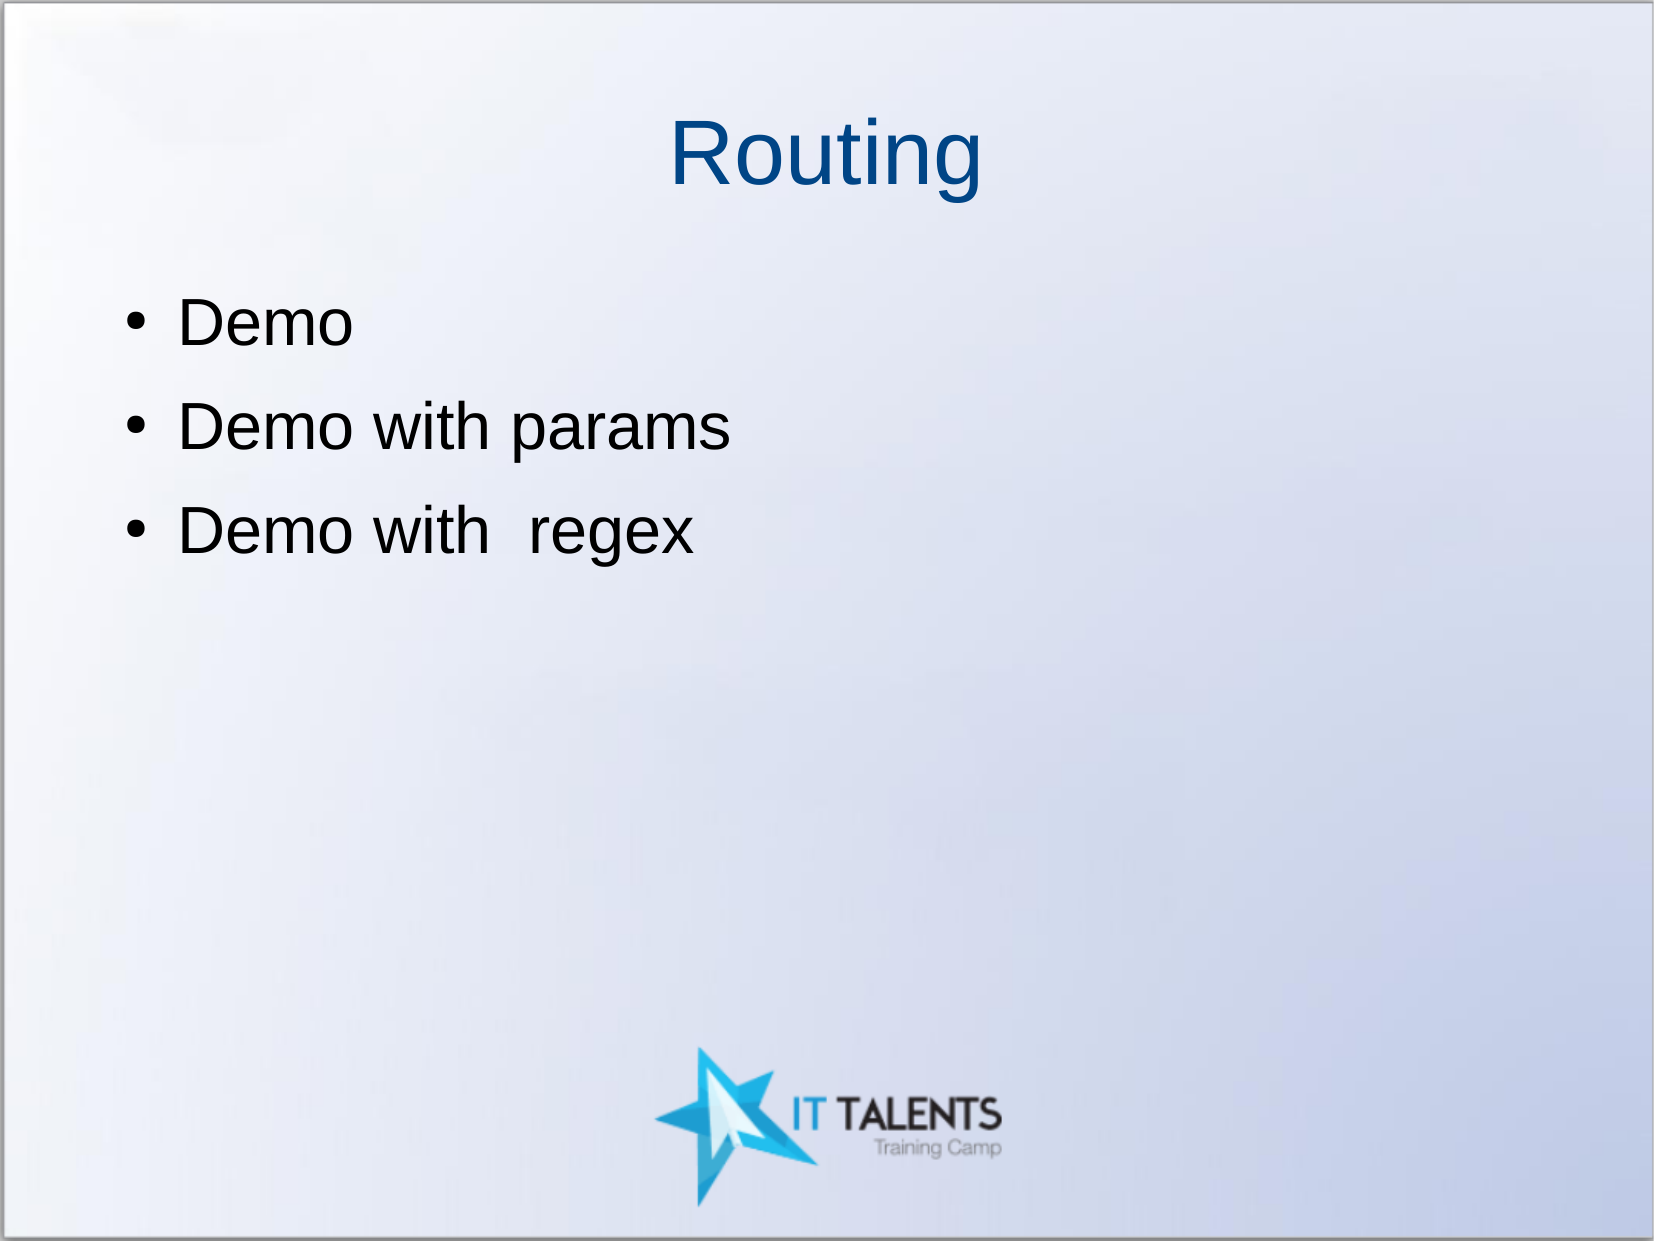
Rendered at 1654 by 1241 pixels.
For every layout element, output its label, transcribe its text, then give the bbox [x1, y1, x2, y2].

list Demo Demo with params Demo with regex [106, 284, 1595, 1004]
title Routing [82, 49, 1571, 257]
picture [0, 0, 1654, 1241]
